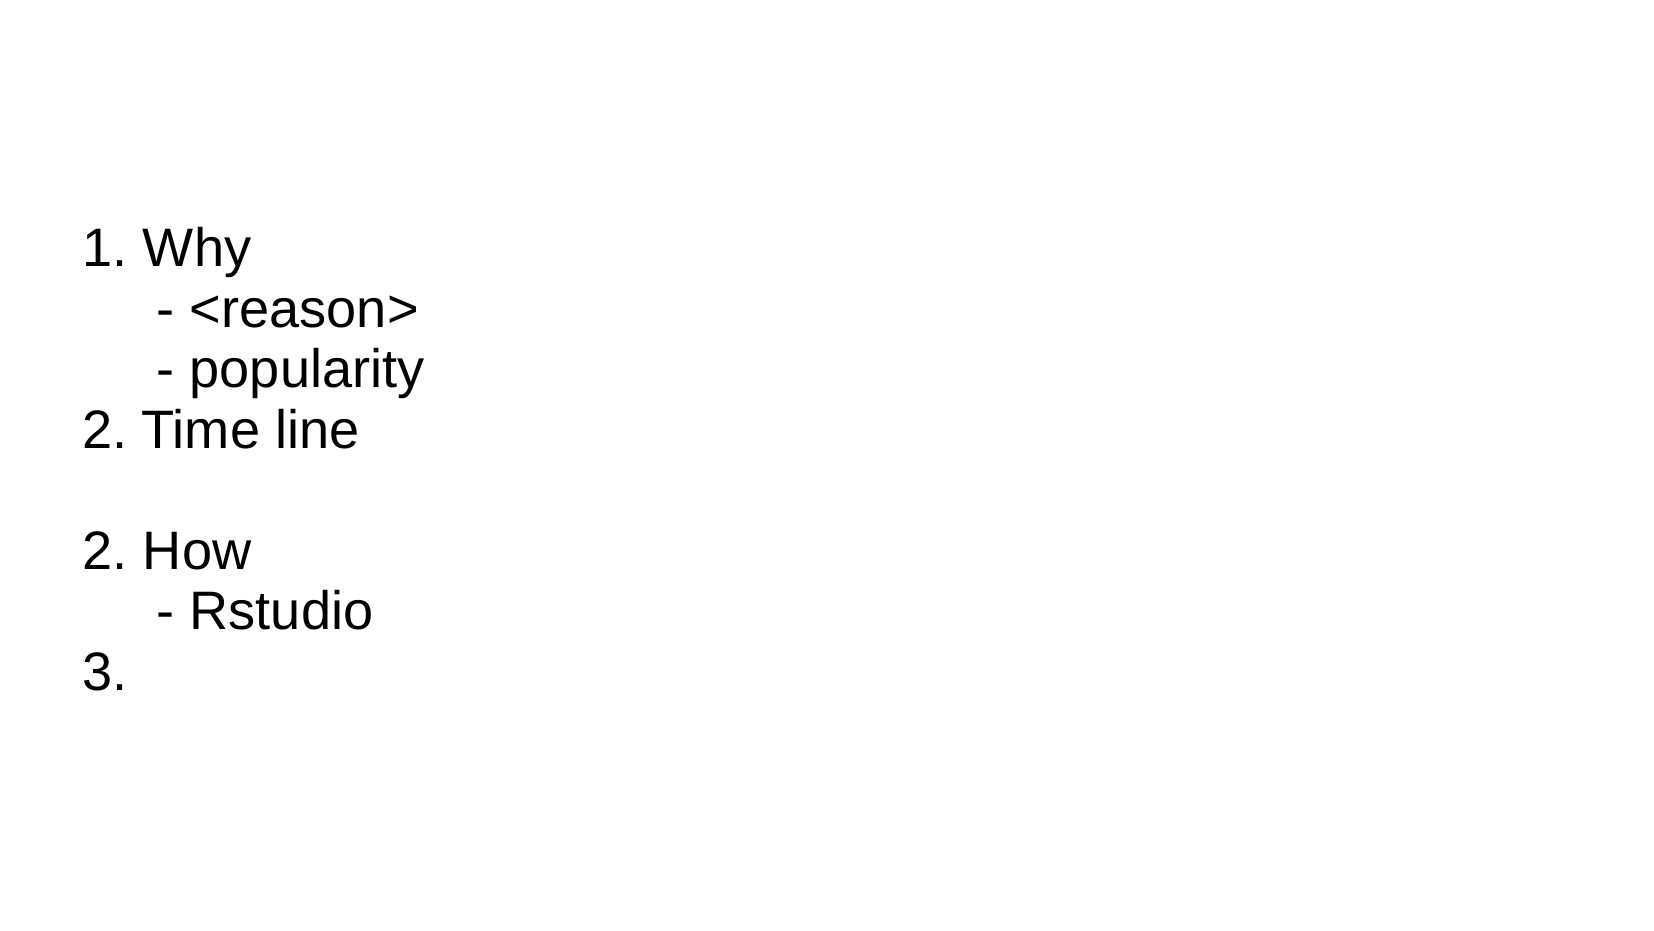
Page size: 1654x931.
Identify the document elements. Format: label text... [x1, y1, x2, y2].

subtitle 1. Why - <reason> - popularity 2. Time line 2. How - Rstudio 3. [82, 217, 1571, 823]
